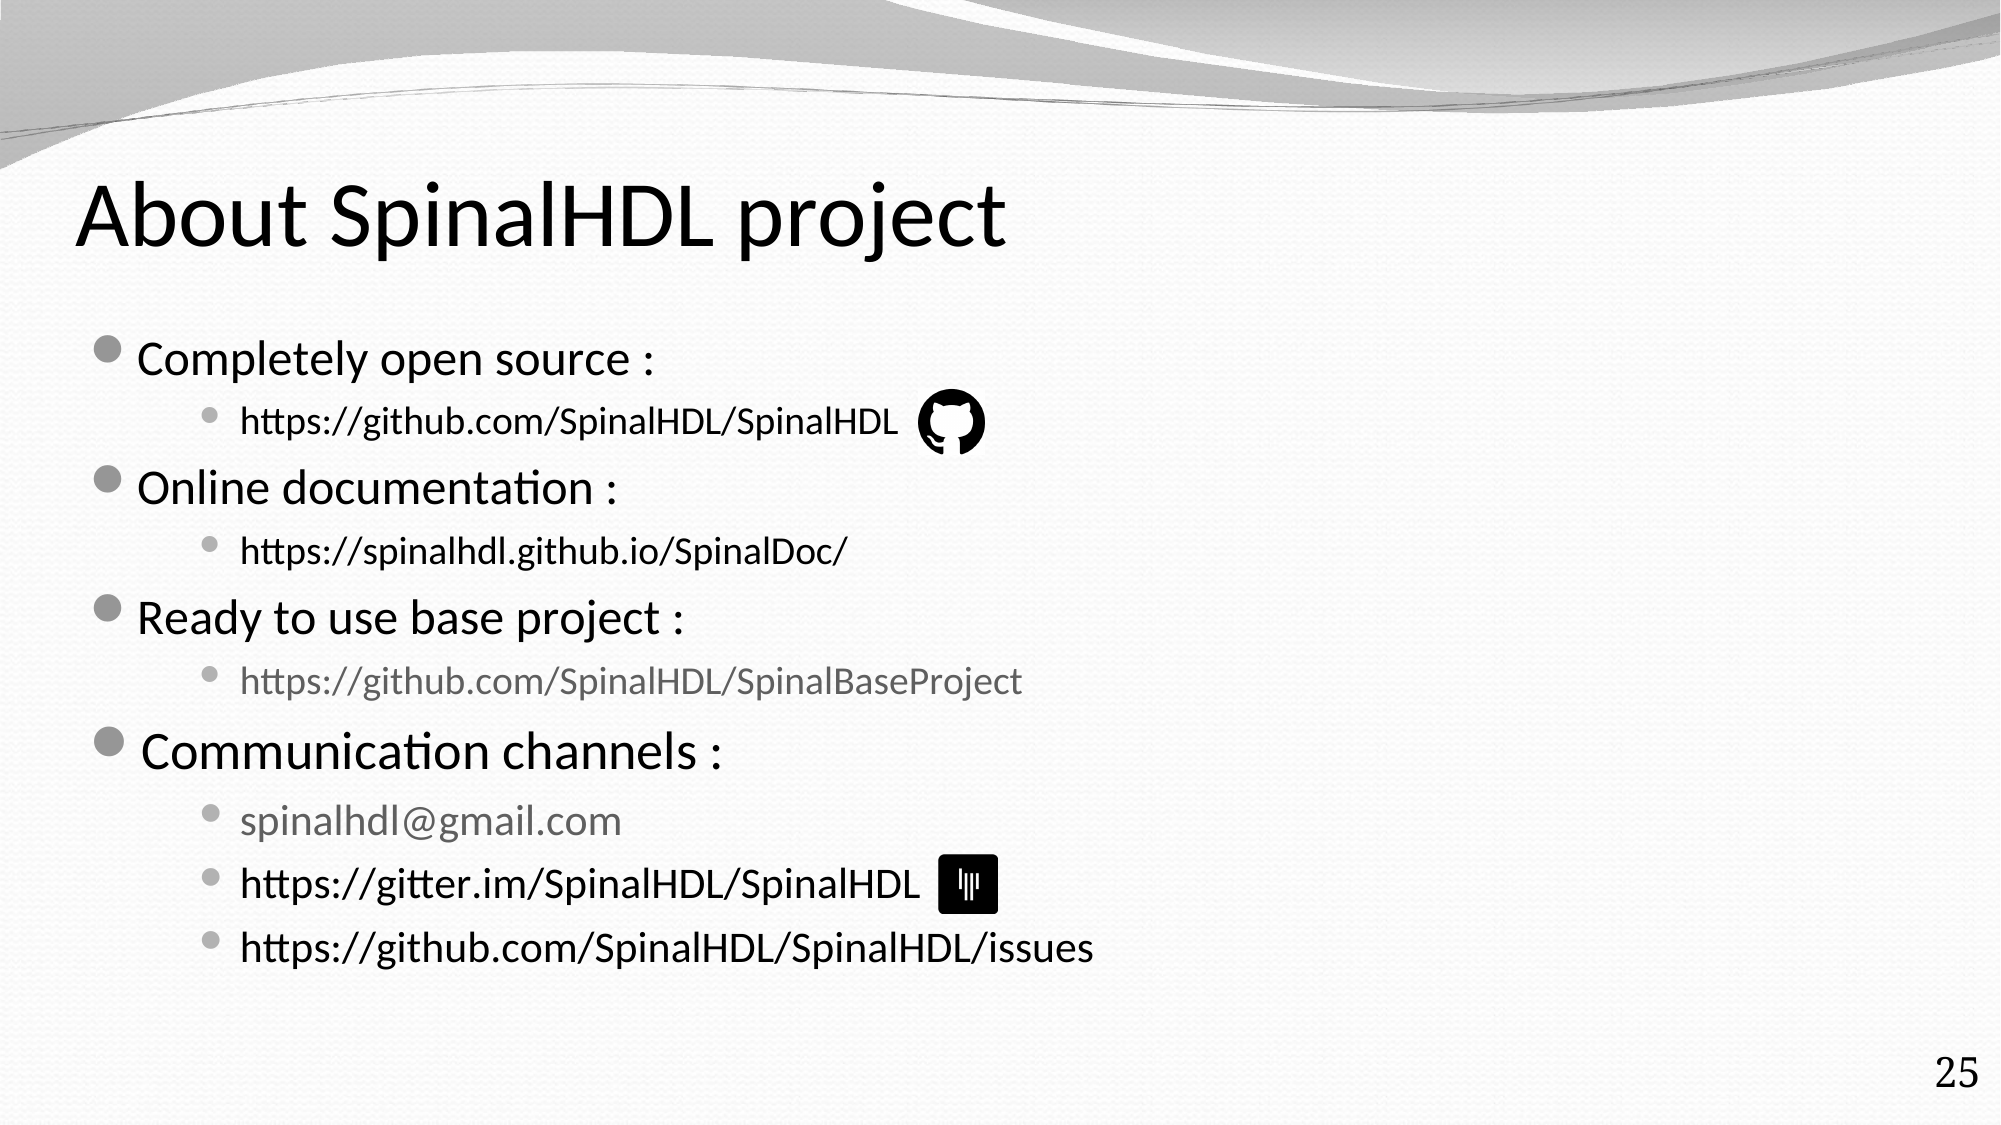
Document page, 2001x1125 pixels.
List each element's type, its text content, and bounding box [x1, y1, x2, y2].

text_box <numéro> [1813, 1042, 1981, 1103]
title About SpinalHDL project [75, 78, 1426, 266]
picture [0, 0, 2001, 1125]
list Completely open source : https://github.com/SpinalHDL/SpinalHDL Online documentation : https://spinalhdl.github.io/SpinalDoc/ Ready to use base project : https://github.com/SpinalHDL/SpinalBaseProject Communication channels : spinalhdl@gmail.com https://gitter.im/SpinalHDL/SpinalHDL https://github.com/SpinalHDL/SpinalHDL/issues [75, 317, 1426, 1038]
